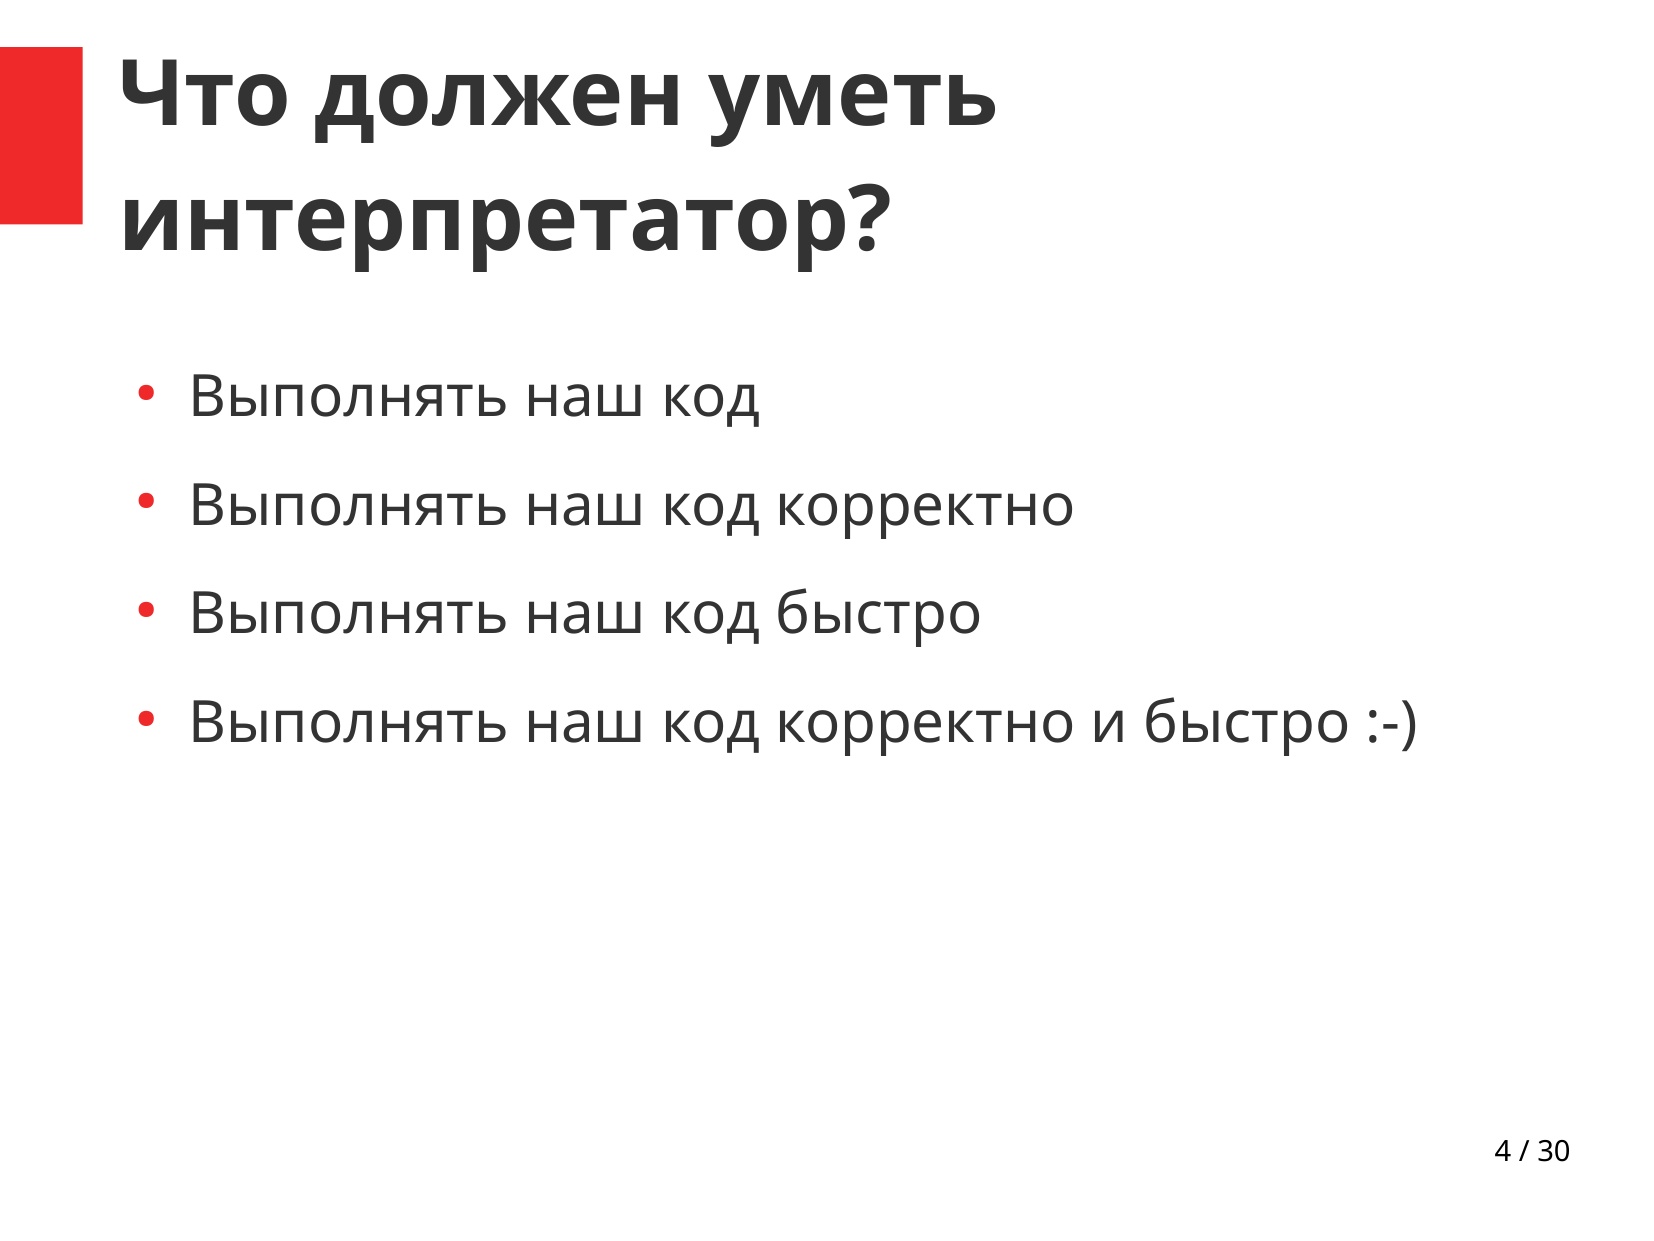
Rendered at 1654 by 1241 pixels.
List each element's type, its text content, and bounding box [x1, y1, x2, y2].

list Выполнять наш код Выполнять наш код корректно Выполнять наш код быстро Выполнять наш код корректно и быстро :-) [118, 354, 1536, 1074]
title Что должен уметь интерпретатор? [118, 45, 1571, 260]
